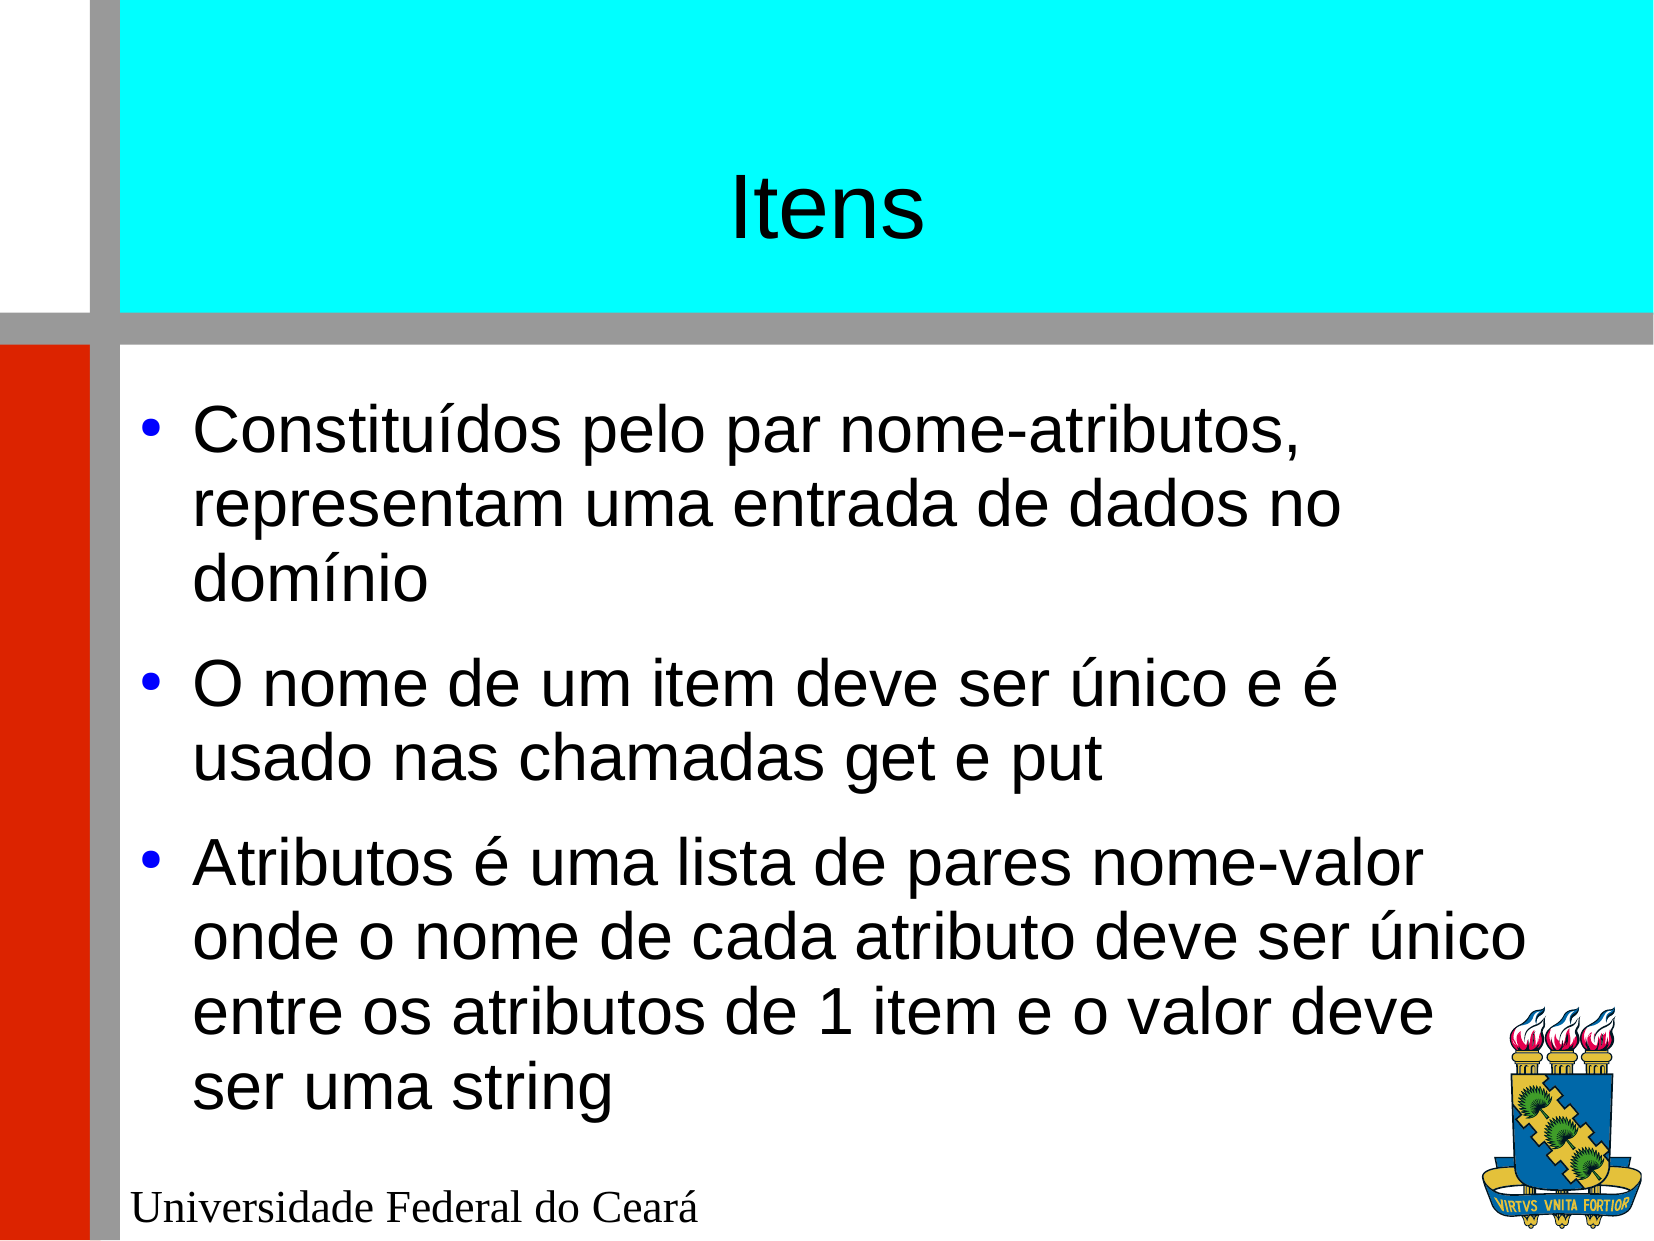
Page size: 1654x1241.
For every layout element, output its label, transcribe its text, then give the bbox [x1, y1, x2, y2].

title Itens [121, 102, 1534, 310]
list Constituídos pelo par nome-atributos, representam uma entrada de dados no domínio O nome de um item deve ser único e é usado nas chamadas get e put Atributos é uma lista de pares nome-valor onde o nome de cada atributo deve ser único entre os atributos de 1 item e o valor deve ser uma string [121, 391, 1534, 1124]
